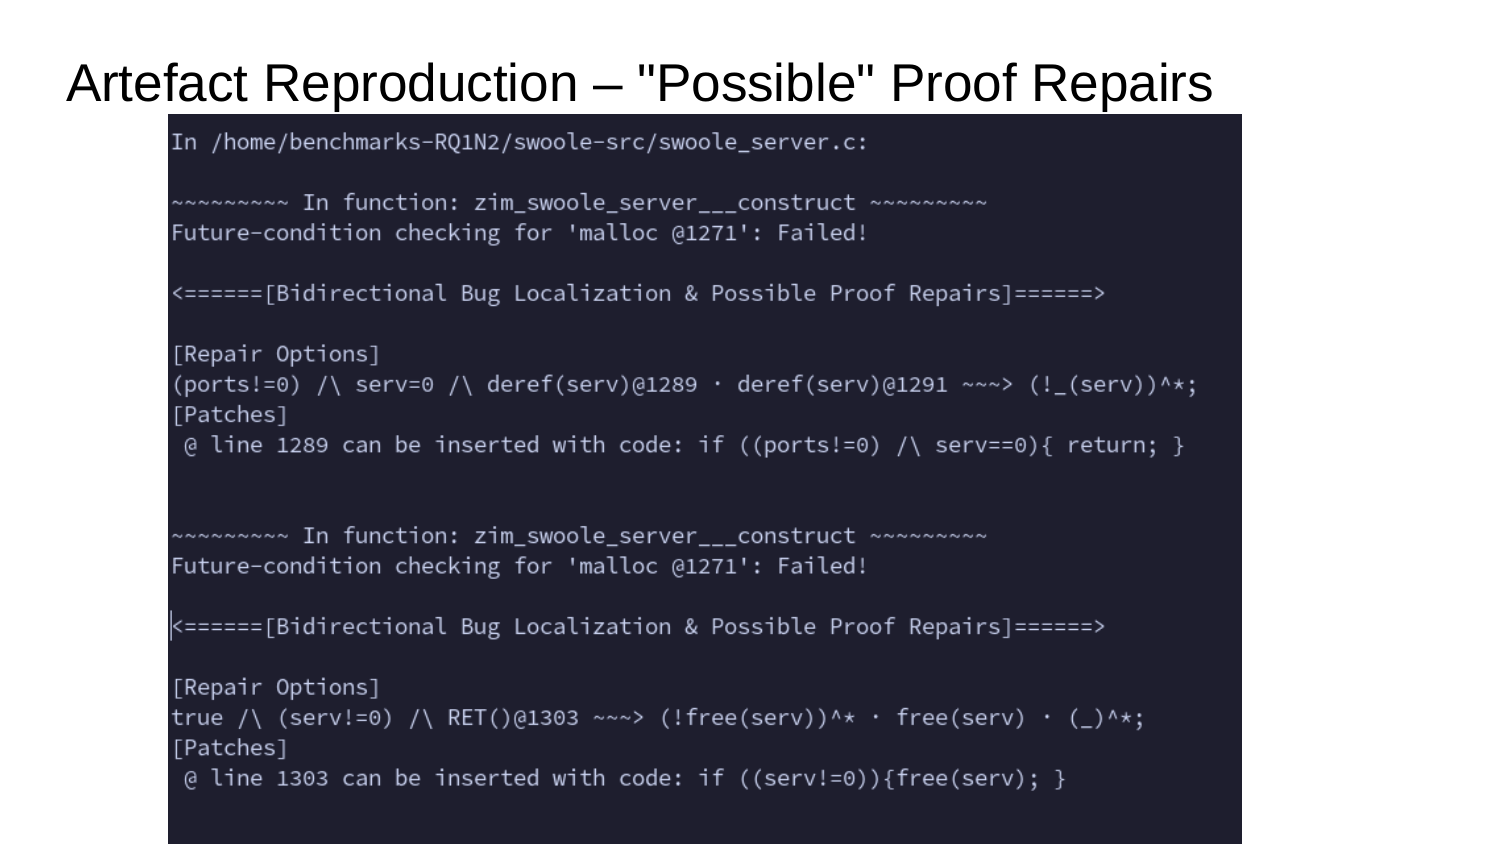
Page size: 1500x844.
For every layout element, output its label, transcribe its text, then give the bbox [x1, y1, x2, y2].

picture [168, 114, 1242, 844]
title Artefact Reproduction – "Possible" Proof Repairs [51, 33, 1449, 127]
